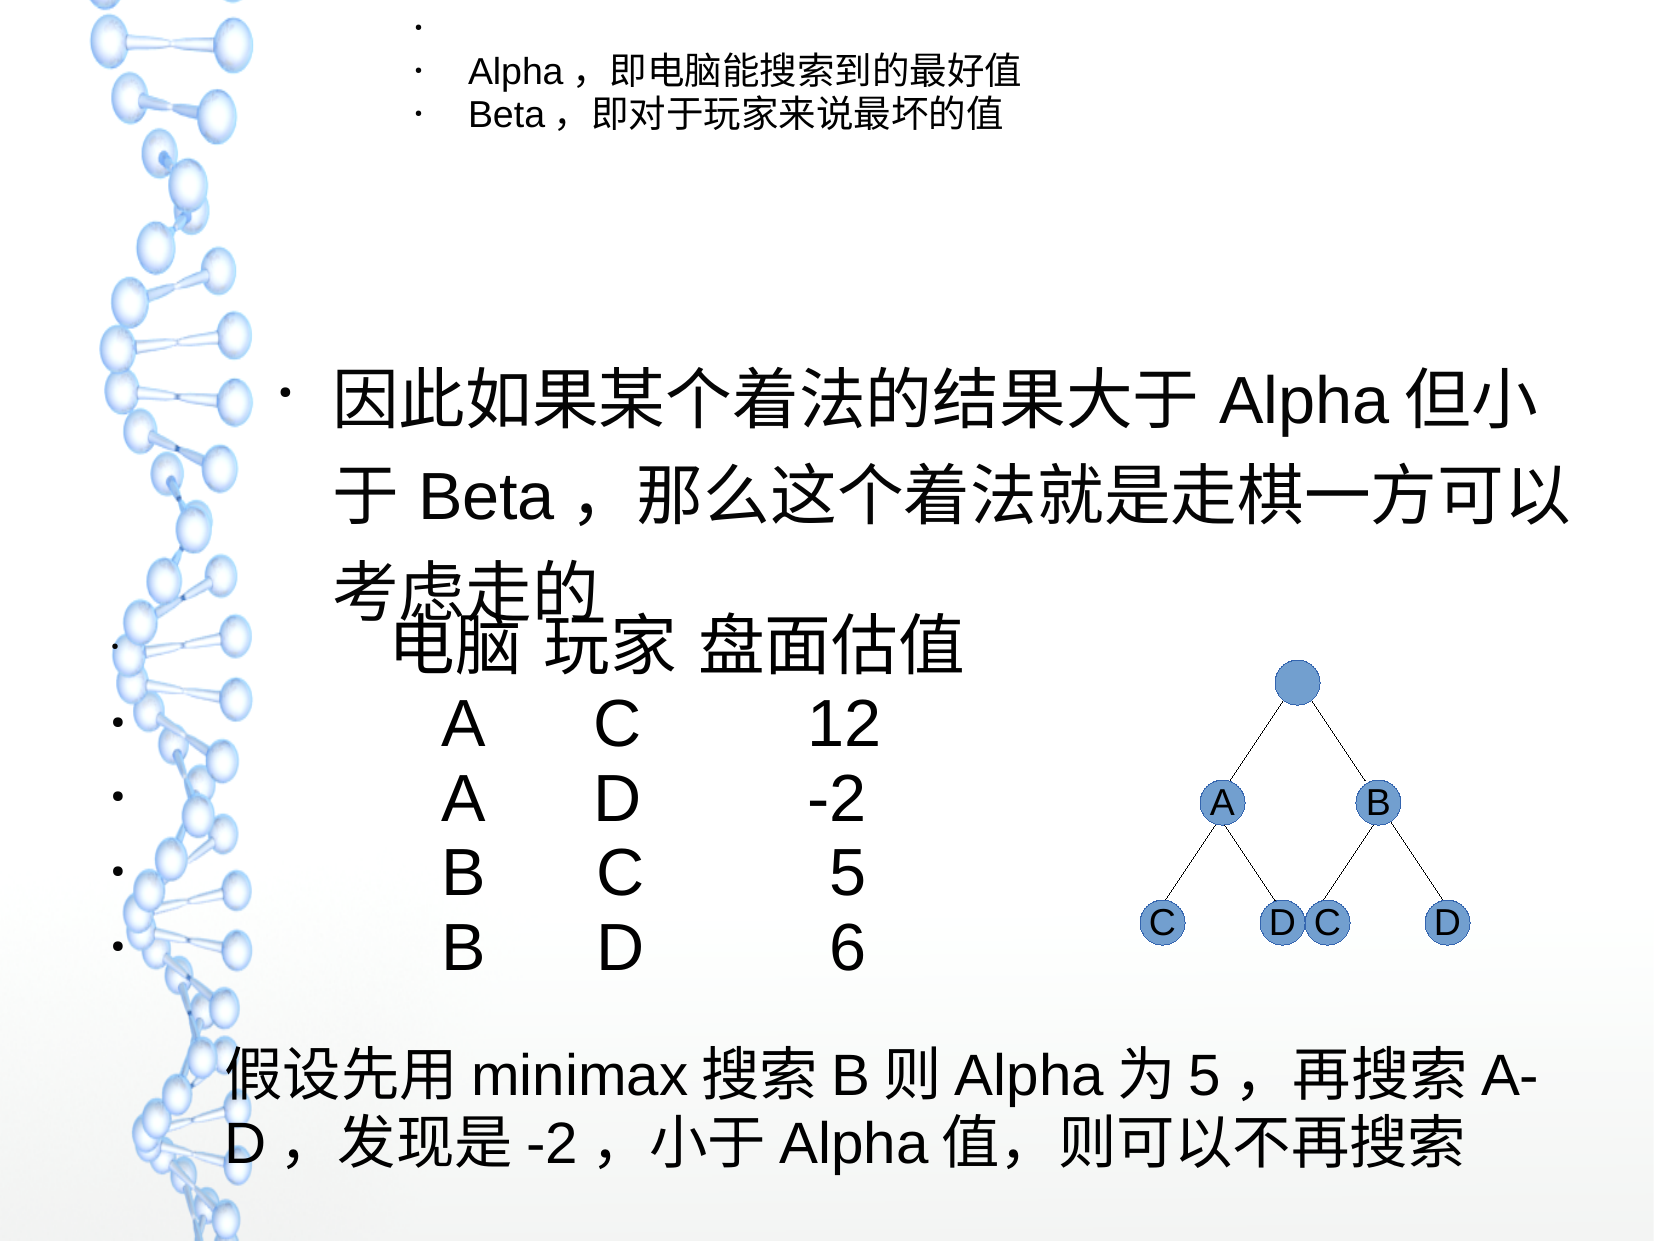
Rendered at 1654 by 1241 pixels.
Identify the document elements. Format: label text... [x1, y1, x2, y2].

text_box 假设先用minimax搜索B则Alpha为5，再搜索A-D，发现是-2，小于Alpha值，则可以不再搜索 [210, 1034, 1654, 1186]
text_box D [1425, 900, 1471, 946]
text_box B [1355, 780, 1401, 826]
text_box C [1305, 900, 1351, 946]
text_box Alpha，即电脑能搜索到的最好值 Beta，即对于玩家来说最坏的值 [382, 0, 1471, 305]
list 因此如果某个着法的结果大于Alpha但小于Beta，那么这个着法就是走棋一方可以考虑走的 [261, 345, 1591, 1034]
text_box D [1260, 900, 1305, 946]
text_box A [1200, 780, 1246, 826]
text_box [1275, 660, 1321, 706]
text_box 电脑 玩家 盘面估值 A C 12 A D -2 B C 5 B D 6 [78, 600, 1006, 1111]
picture [0, 0, 1654, 1241]
text_box C [1140, 900, 1186, 946]
